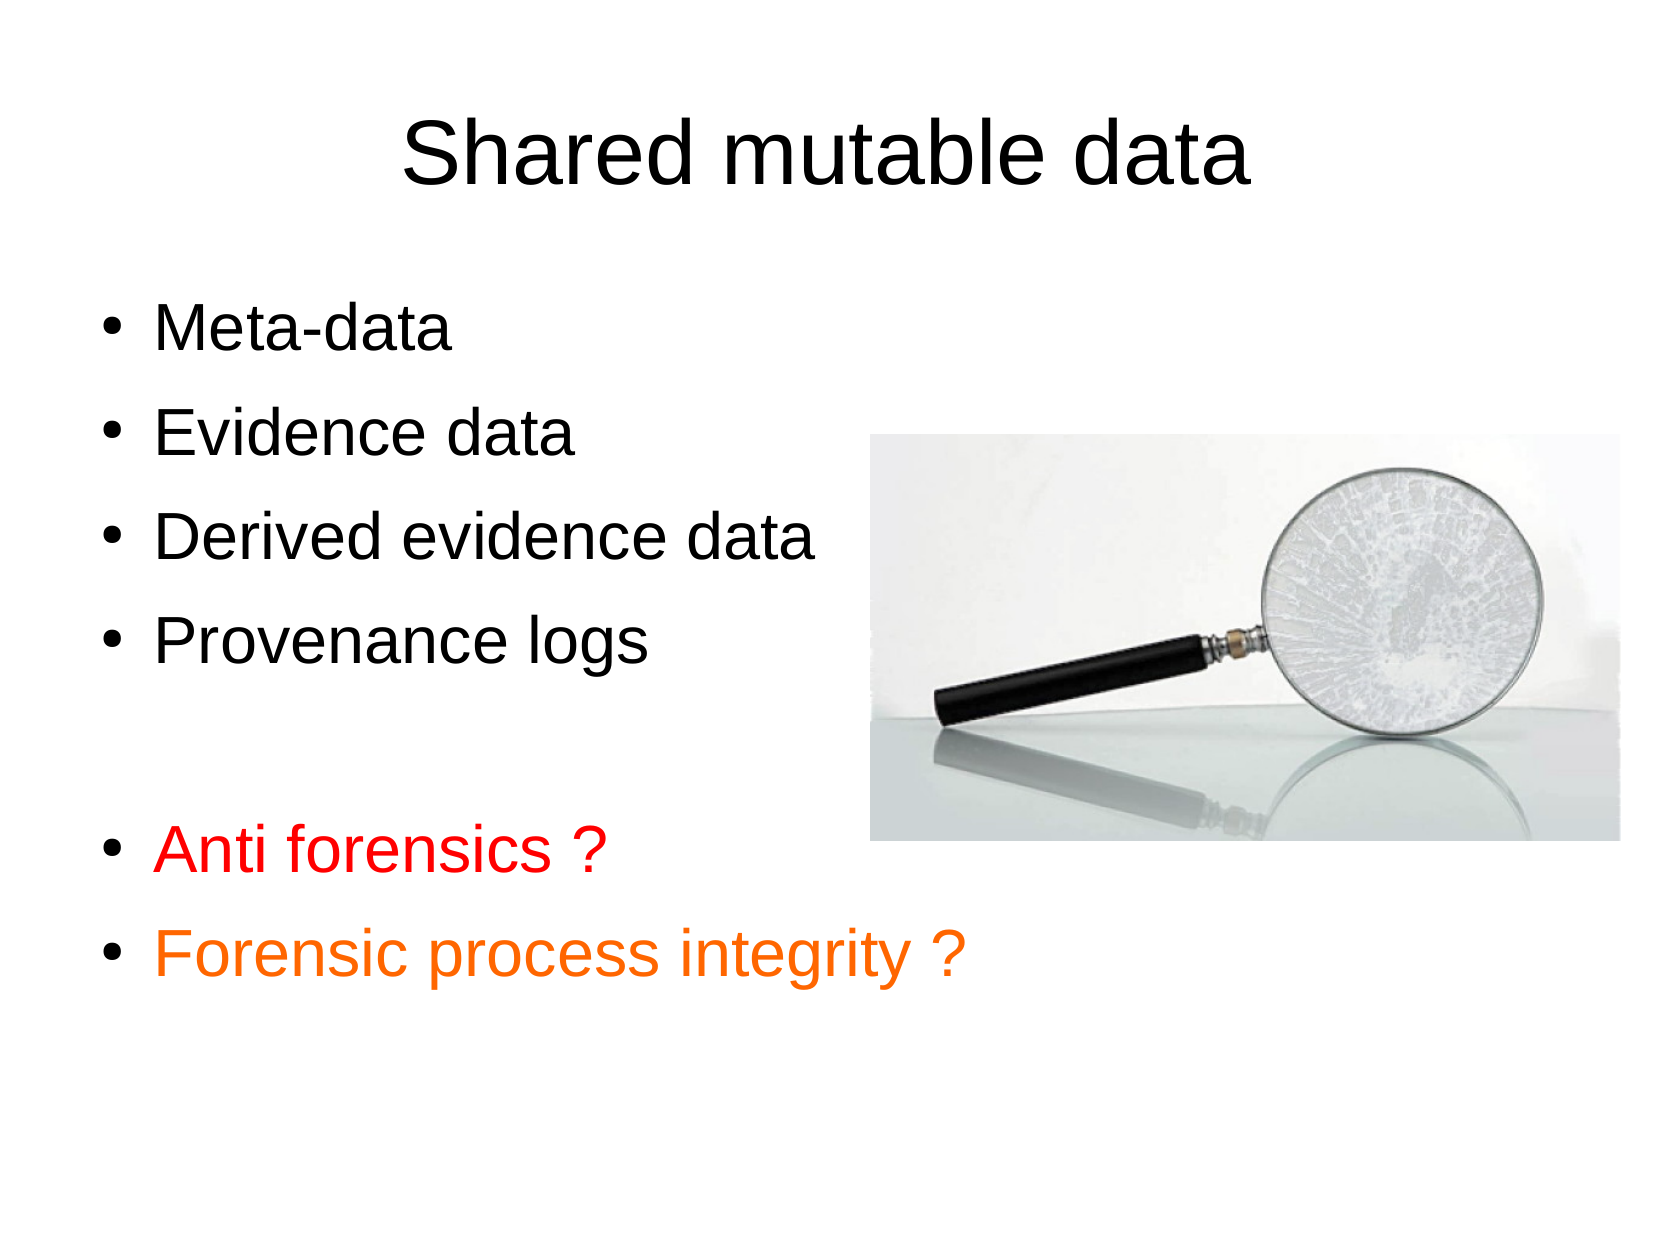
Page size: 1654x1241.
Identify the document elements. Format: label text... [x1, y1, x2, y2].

picture [870, 434, 1621, 841]
list Meta-data Evidence data Derived evidence data Provenance logs Anti forensics ? Forensic process integrity ? [82, 290, 1571, 1010]
title Shared mutable data [82, 49, 1571, 257]
